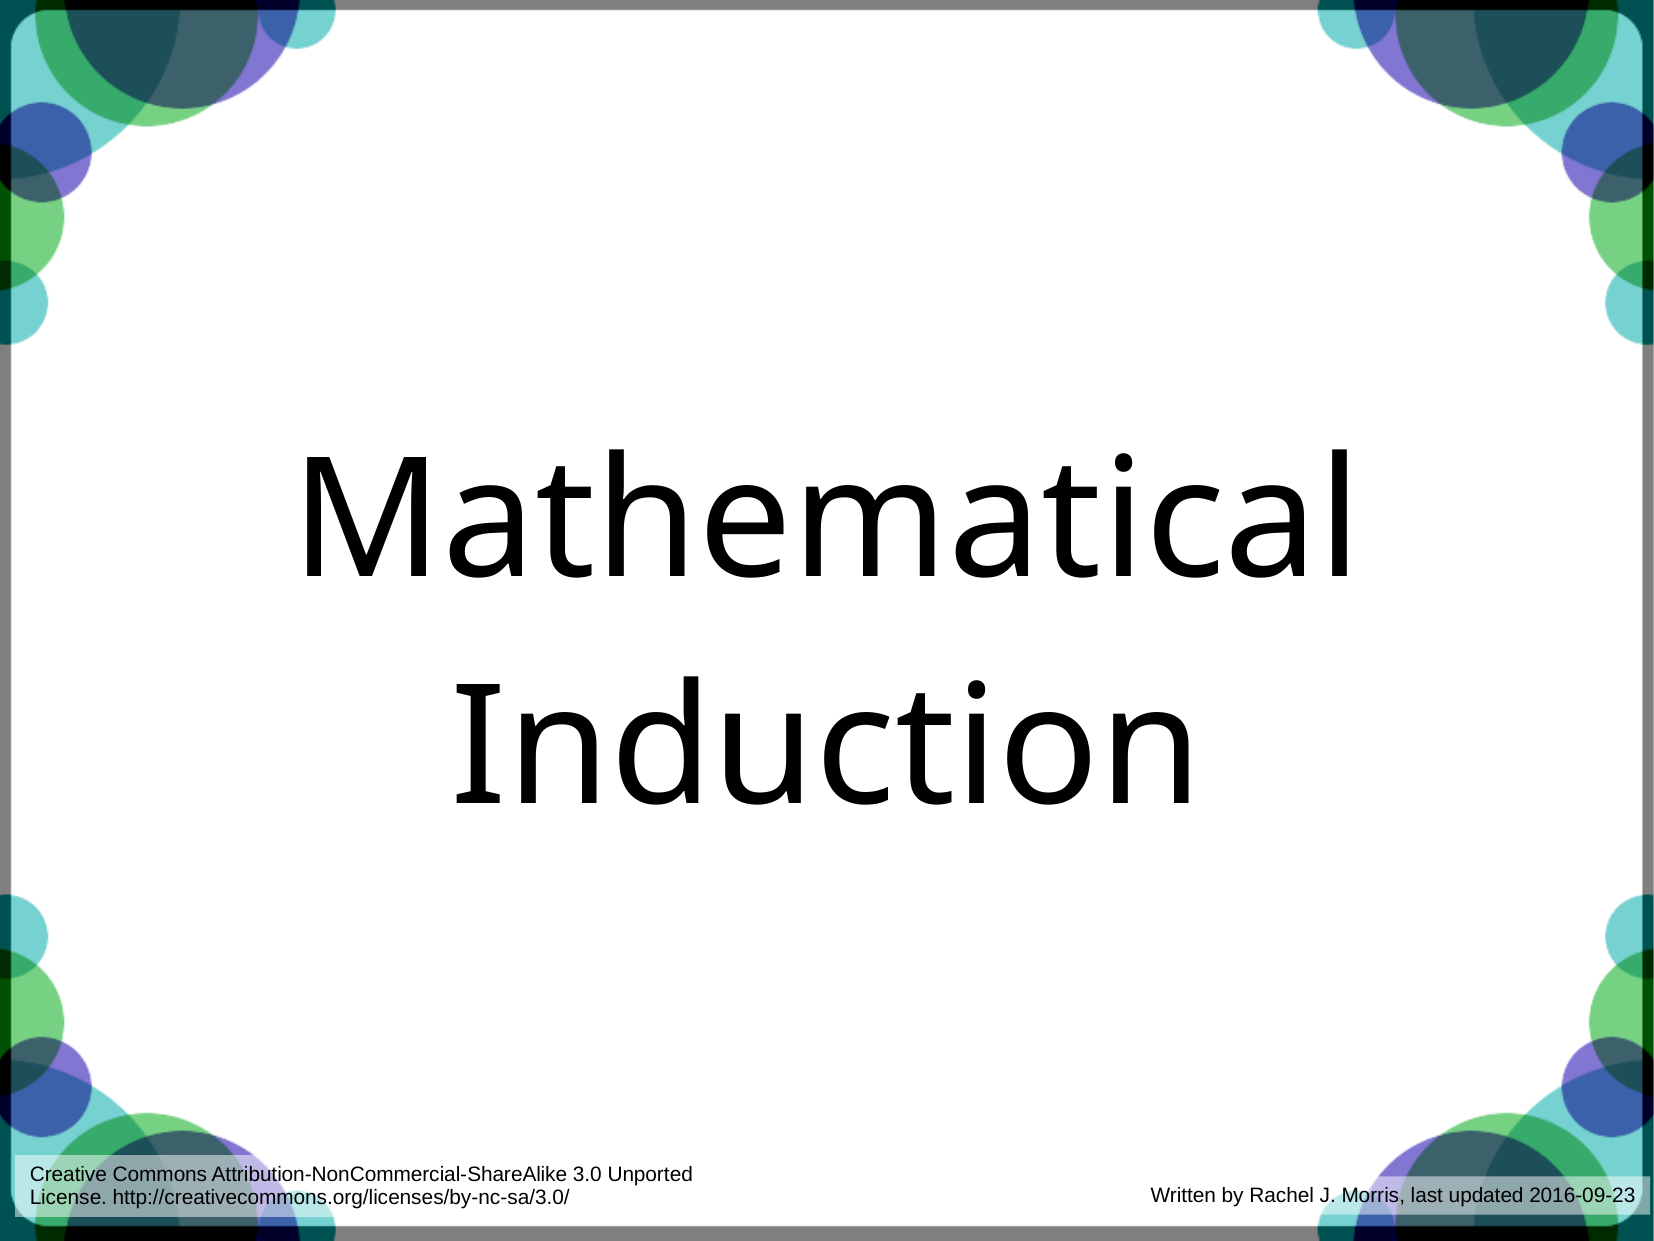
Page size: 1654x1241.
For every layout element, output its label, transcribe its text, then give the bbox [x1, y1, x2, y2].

title Mathematical Induction [82, 521, 1571, 729]
picture [0, 0, 1654, 1241]
text_box Written by Rachel J. Morris, last updated 2016-09-23 [840, 1176, 1651, 1215]
text_box Creative Commons Attribution-NonCommercial-ShareAlike 3.0 Unported License. http://creativecommons.org/licenses/by-nc-sa/3.0/ [15, 1155, 766, 1217]
